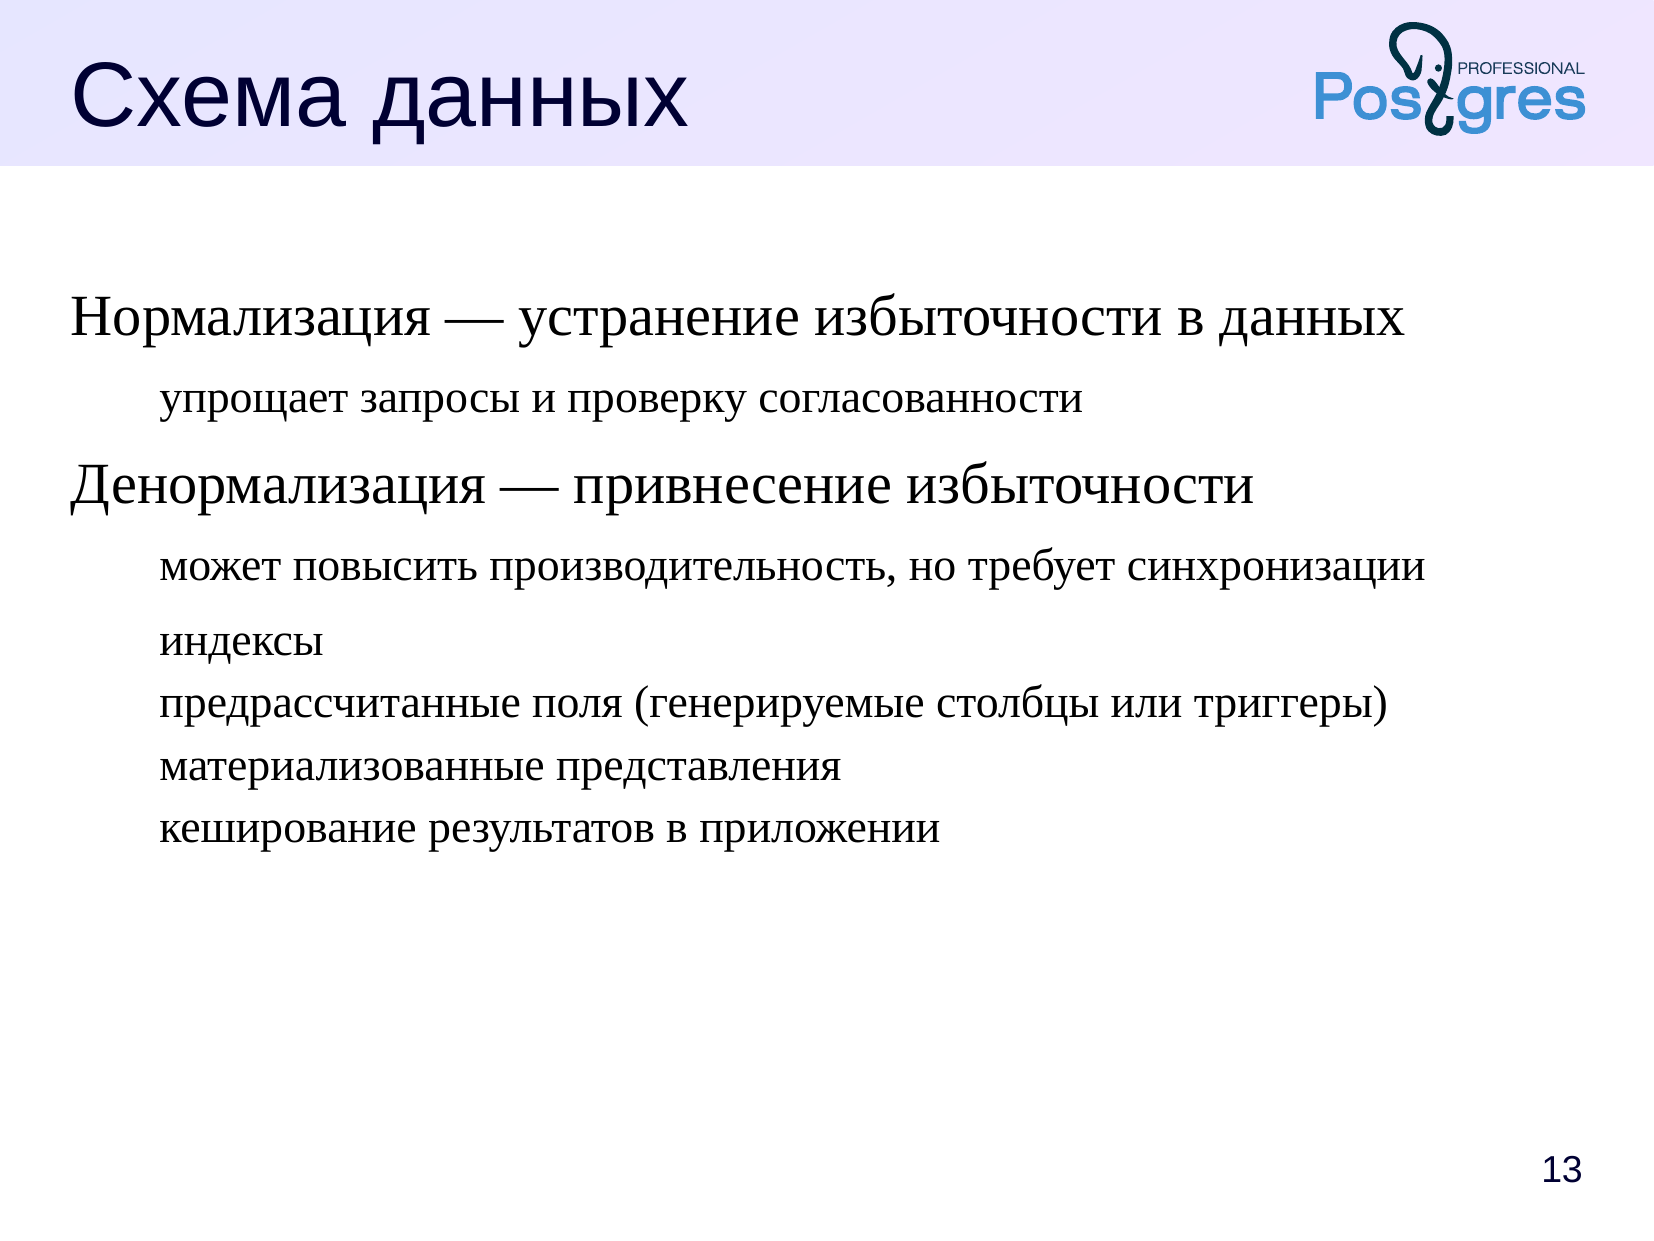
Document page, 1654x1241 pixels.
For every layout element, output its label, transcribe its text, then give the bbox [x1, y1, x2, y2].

list Нормализация — устранение избыточности в данных упрощает запросы и проверку согласованности Денормализация — привнесение избыточности может повысить производительность, но требует синхронизации индексы предрассчитанные поля (генерируемые столбцы или триггеры) материализованные представления кеширование результатов в приложении [70, 283, 1583, 1141]
title Схема данных [70, 43, 1241, 147]
